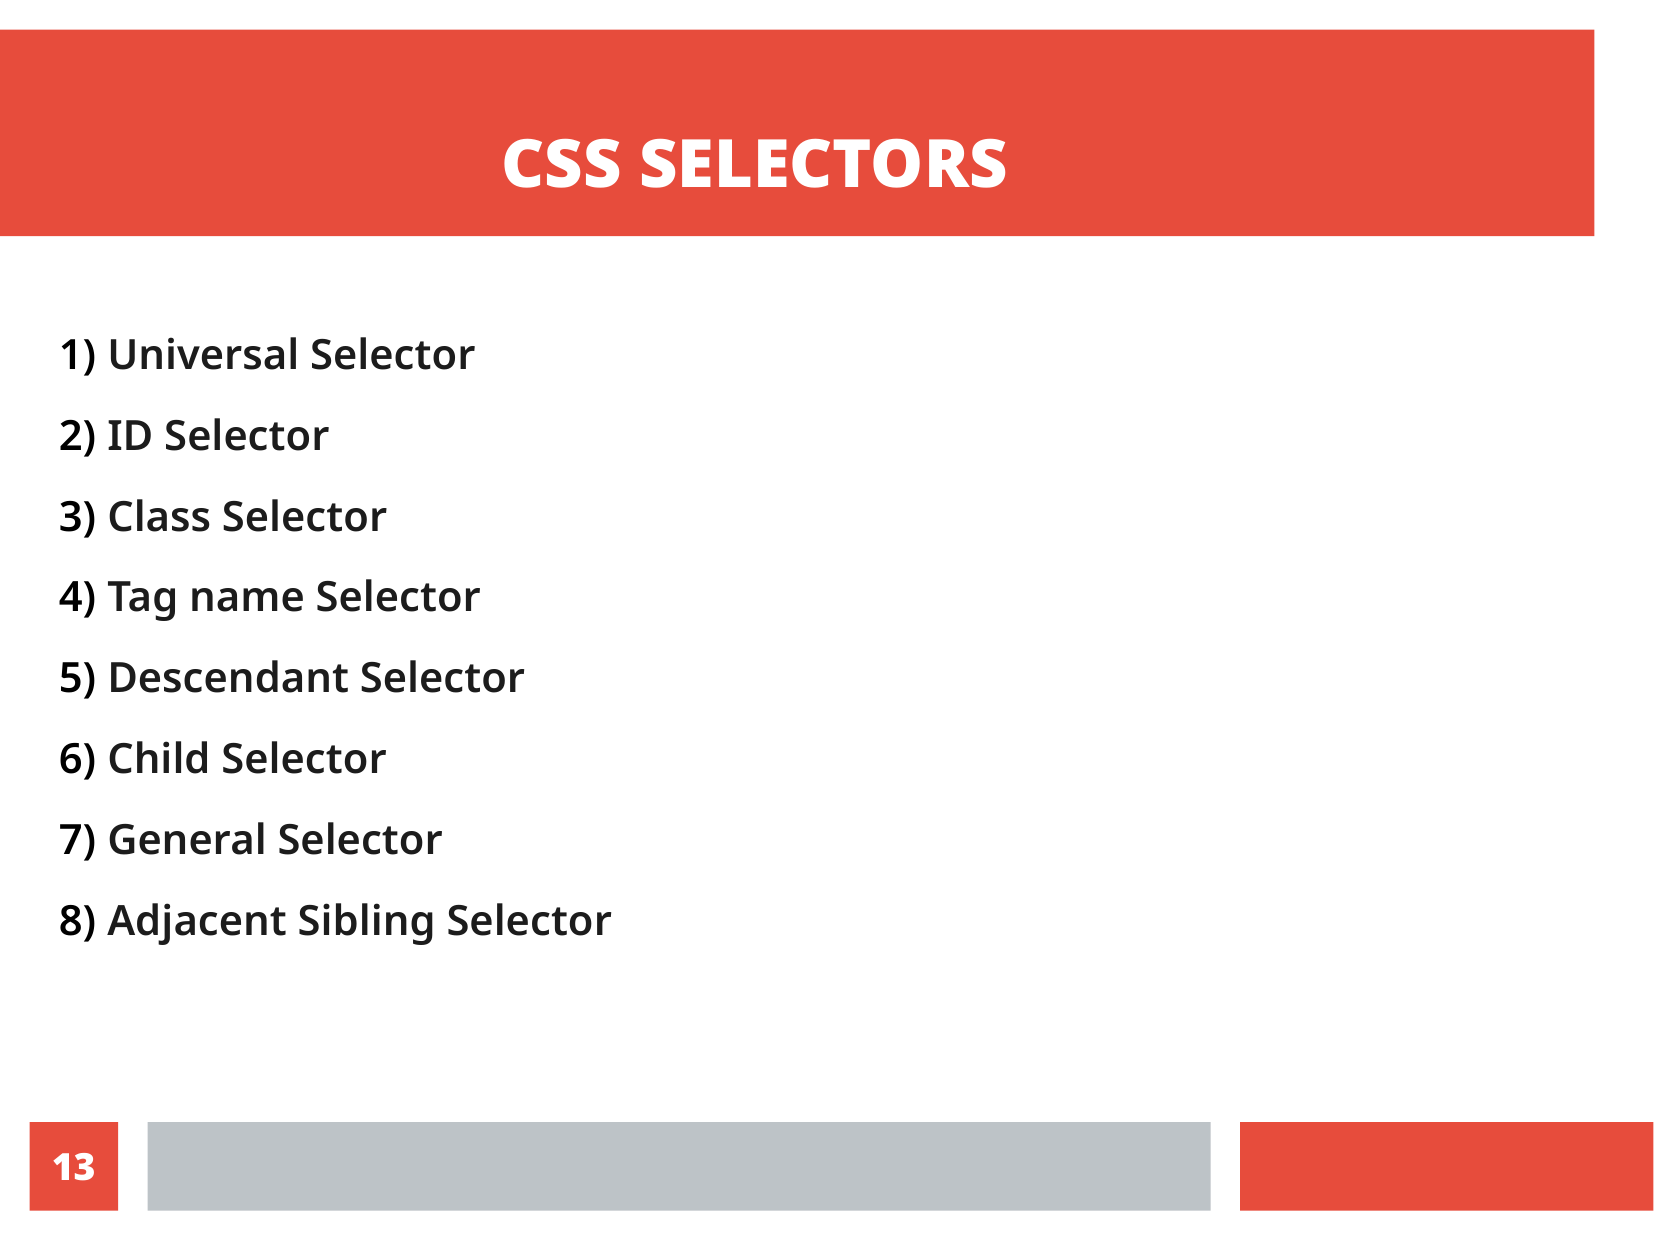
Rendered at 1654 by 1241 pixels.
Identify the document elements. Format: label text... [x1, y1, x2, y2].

title CSS SELECTORS [59, 59, 1595, 207]
list Universal Selector ID Selector Class Selector Tag name Selector Descendant Selector Child Selector General Selector Adjacent Sibling Selector [59, 324, 1565, 1093]
